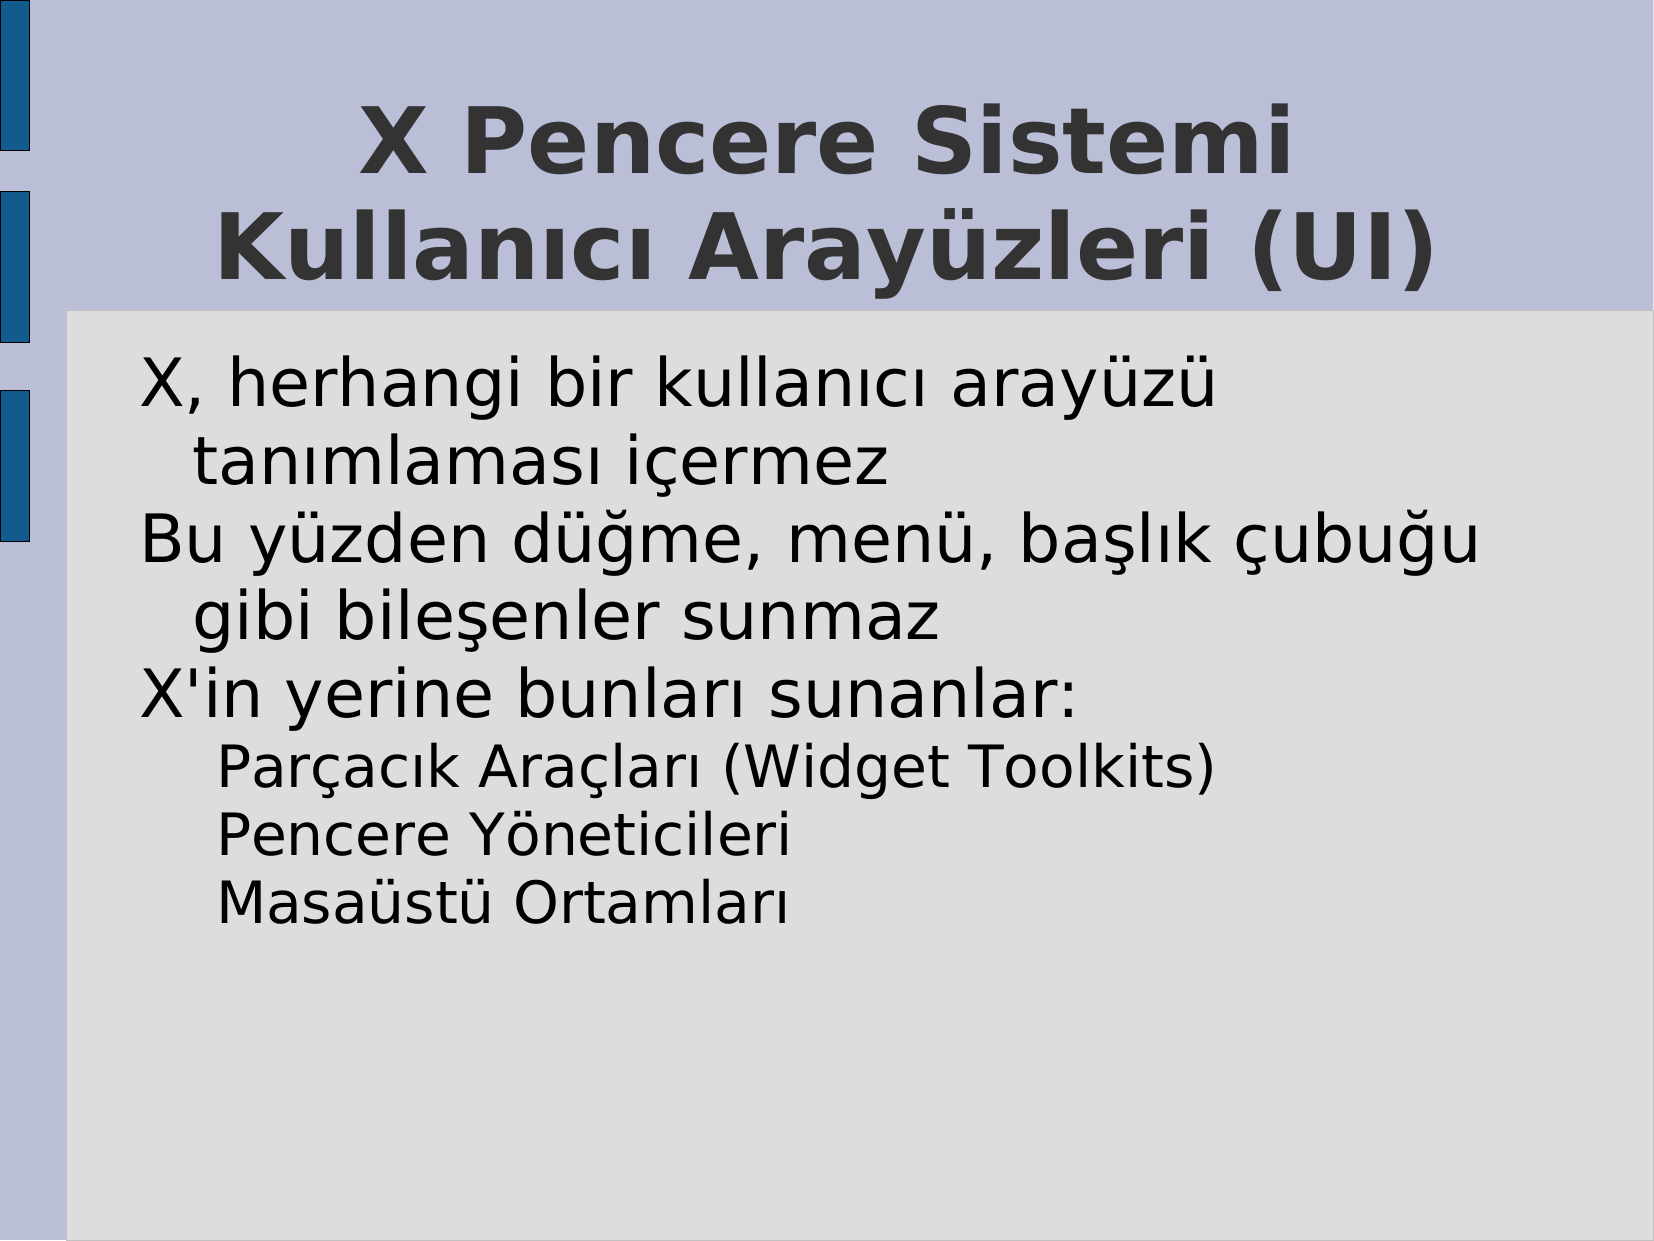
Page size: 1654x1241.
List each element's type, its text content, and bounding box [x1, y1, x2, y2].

list X, herhangi bir kullanıcı arayüzü tanımlaması içermez Bu yüzden düğme, menü, başlık çubuğu gibi bileşenler sunmaz X'in yerine bunları sunanlar: Parçacık Araçları (Widget Toolkits) Pencere Yöneticileri Masaüstü Ortamları [121, 344, 1534, 1127]
title X Pencere Sistemi Kullanıcı Arayüzleri (UI) [121, 87, 1534, 302]
